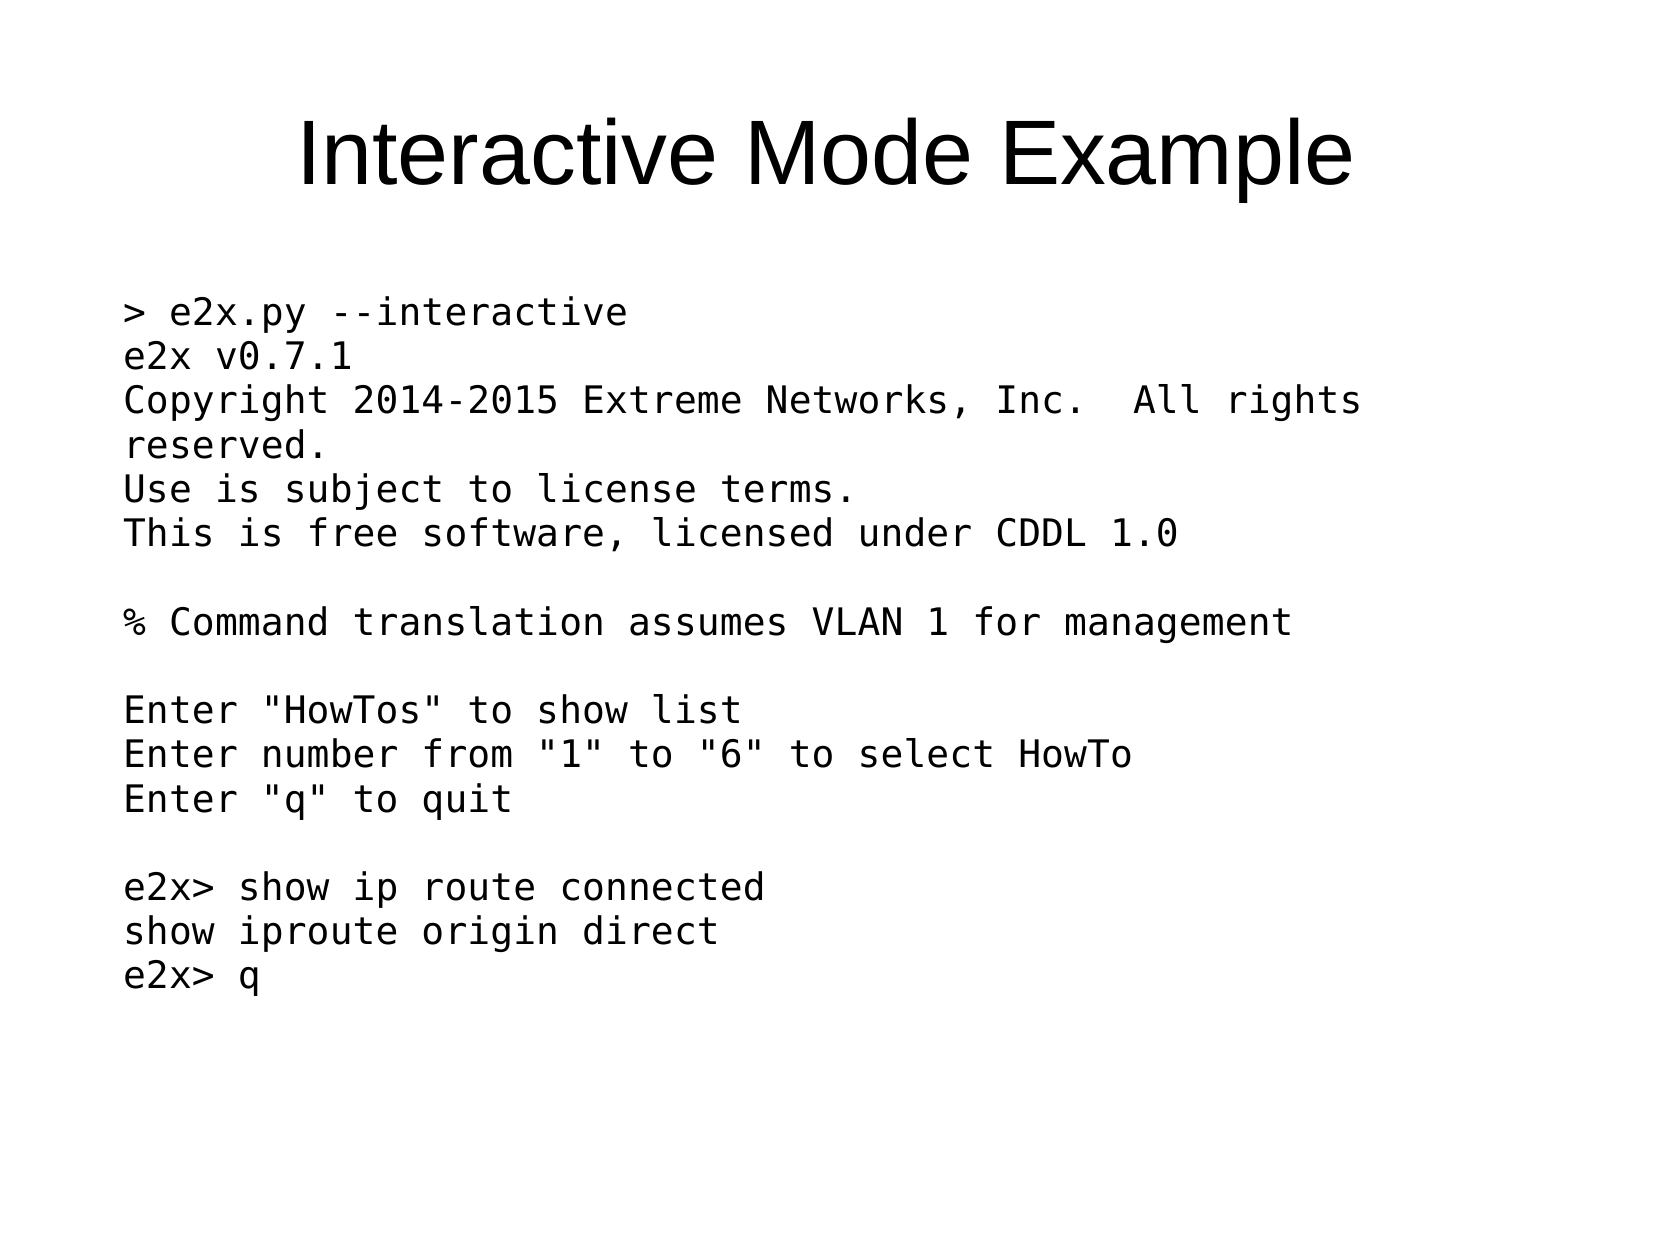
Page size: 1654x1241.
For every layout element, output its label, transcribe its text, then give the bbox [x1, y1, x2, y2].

list > e2x.py --interactive e2x v0.7.1 Copyright 2014-2015 Extreme Networks, Inc. All rights reserved. Use is subject to license terms. This is free software, licensed under CDDL 1.0 % Command translation assumes VLAN 1 for management Enter "HowTos" to show list Enter number from "1" to "6" to select HowTo Enter "q" to quit e2x> show ip route connected show iproute origin direct e2x> q [82, 290, 1571, 1010]
title Interactive Mode Example [82, 49, 1571, 257]
